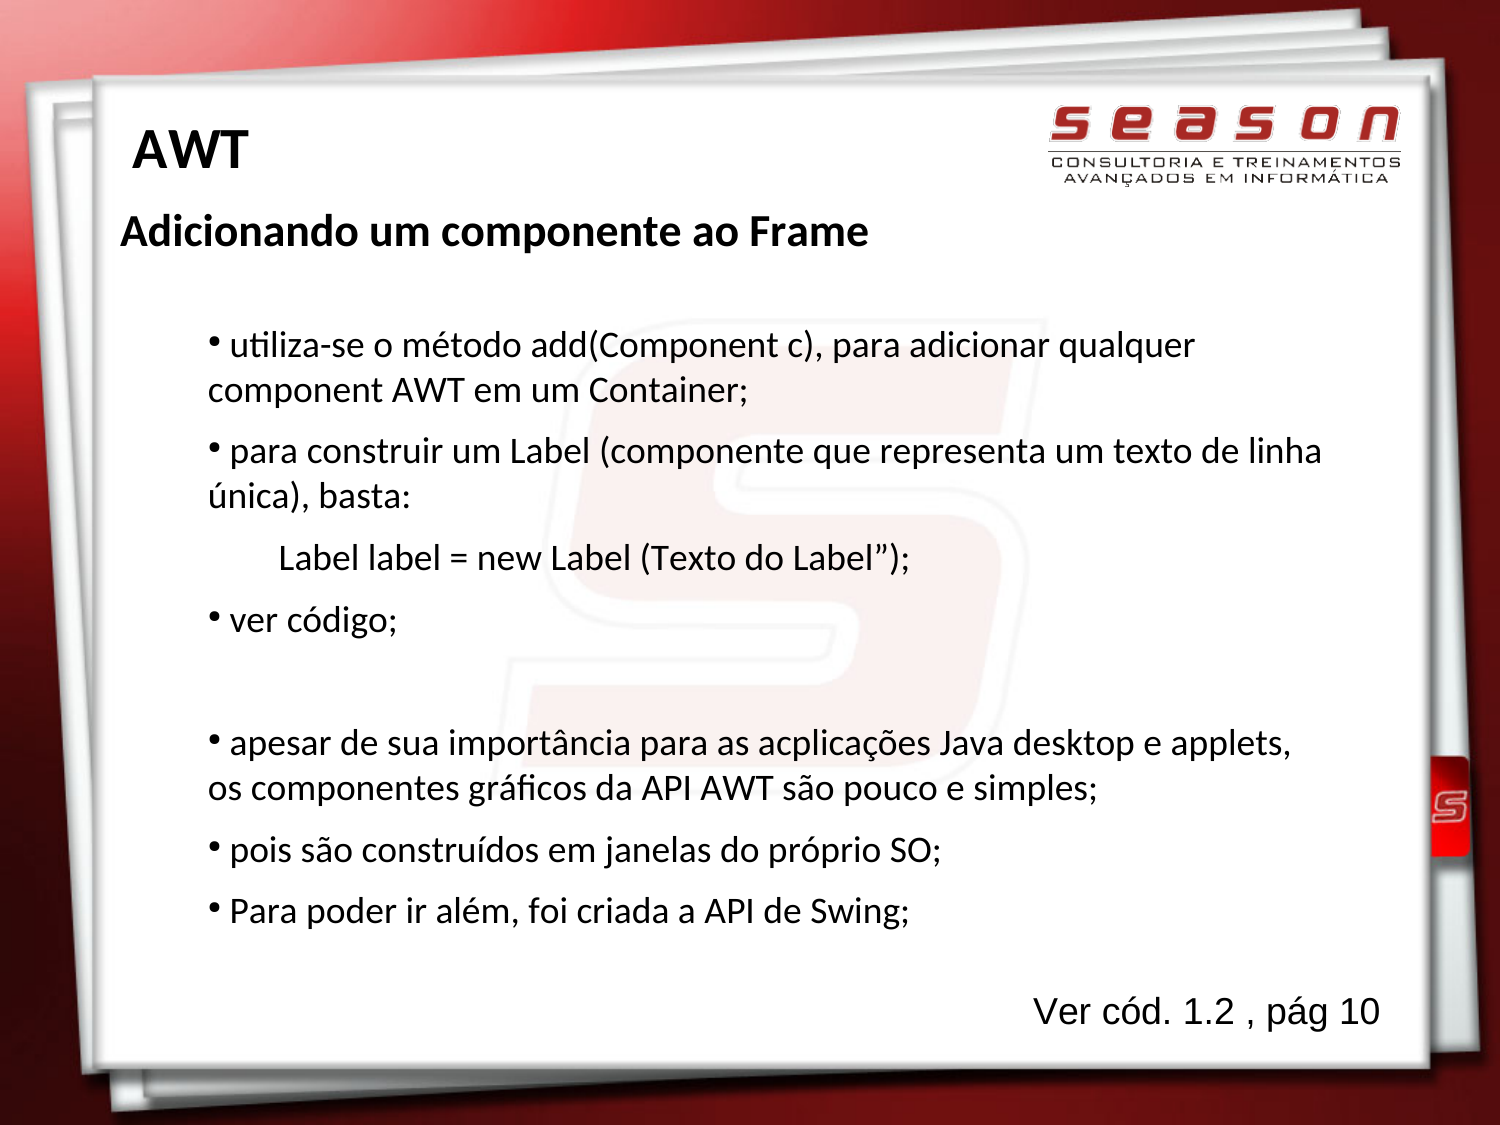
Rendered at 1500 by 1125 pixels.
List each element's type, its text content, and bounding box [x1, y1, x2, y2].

title AWT [118, 33, 1394, 257]
text_box Ver cód. 1.2 , pág 10 [708, 979, 1396, 1040]
picture [0, 0, 1500, 1125]
text_box utiliza-se o método add(Component c), para adicionar qualquer component AWT em um Container; para construir um Label (componente que representa um texto de linha única), basta: Label label = new Label (Texto do Label”); ver código; apesar de sua importância para as acplicações Java desktop e applets, os componentes gráficos da API AWT são pouco e simples; pois são construídos em janelas do próprio SO; Para poder ir além, foi criada a API de Swing; [207, 297, 1328, 954]
text_box Adicionando um componente ao Frame [119, 200, 1240, 256]
